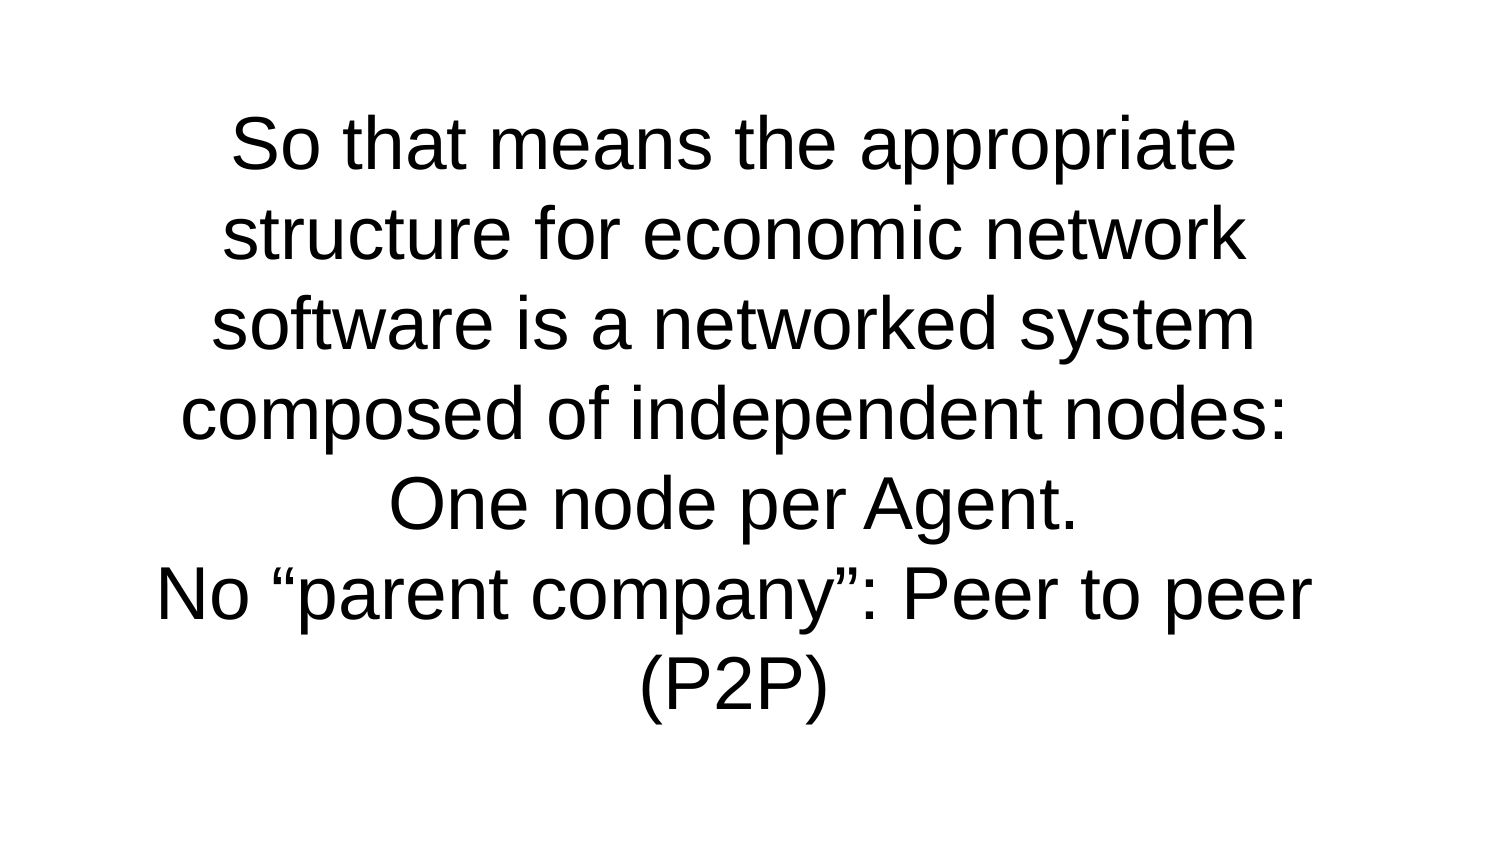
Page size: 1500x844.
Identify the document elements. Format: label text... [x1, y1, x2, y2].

title So that means the appropriate structure for economic network software is a networked system composed of independent nodes: One node per Agent. No “parent company”: Peer to peer (P2P) [80, 73, 1390, 745]
